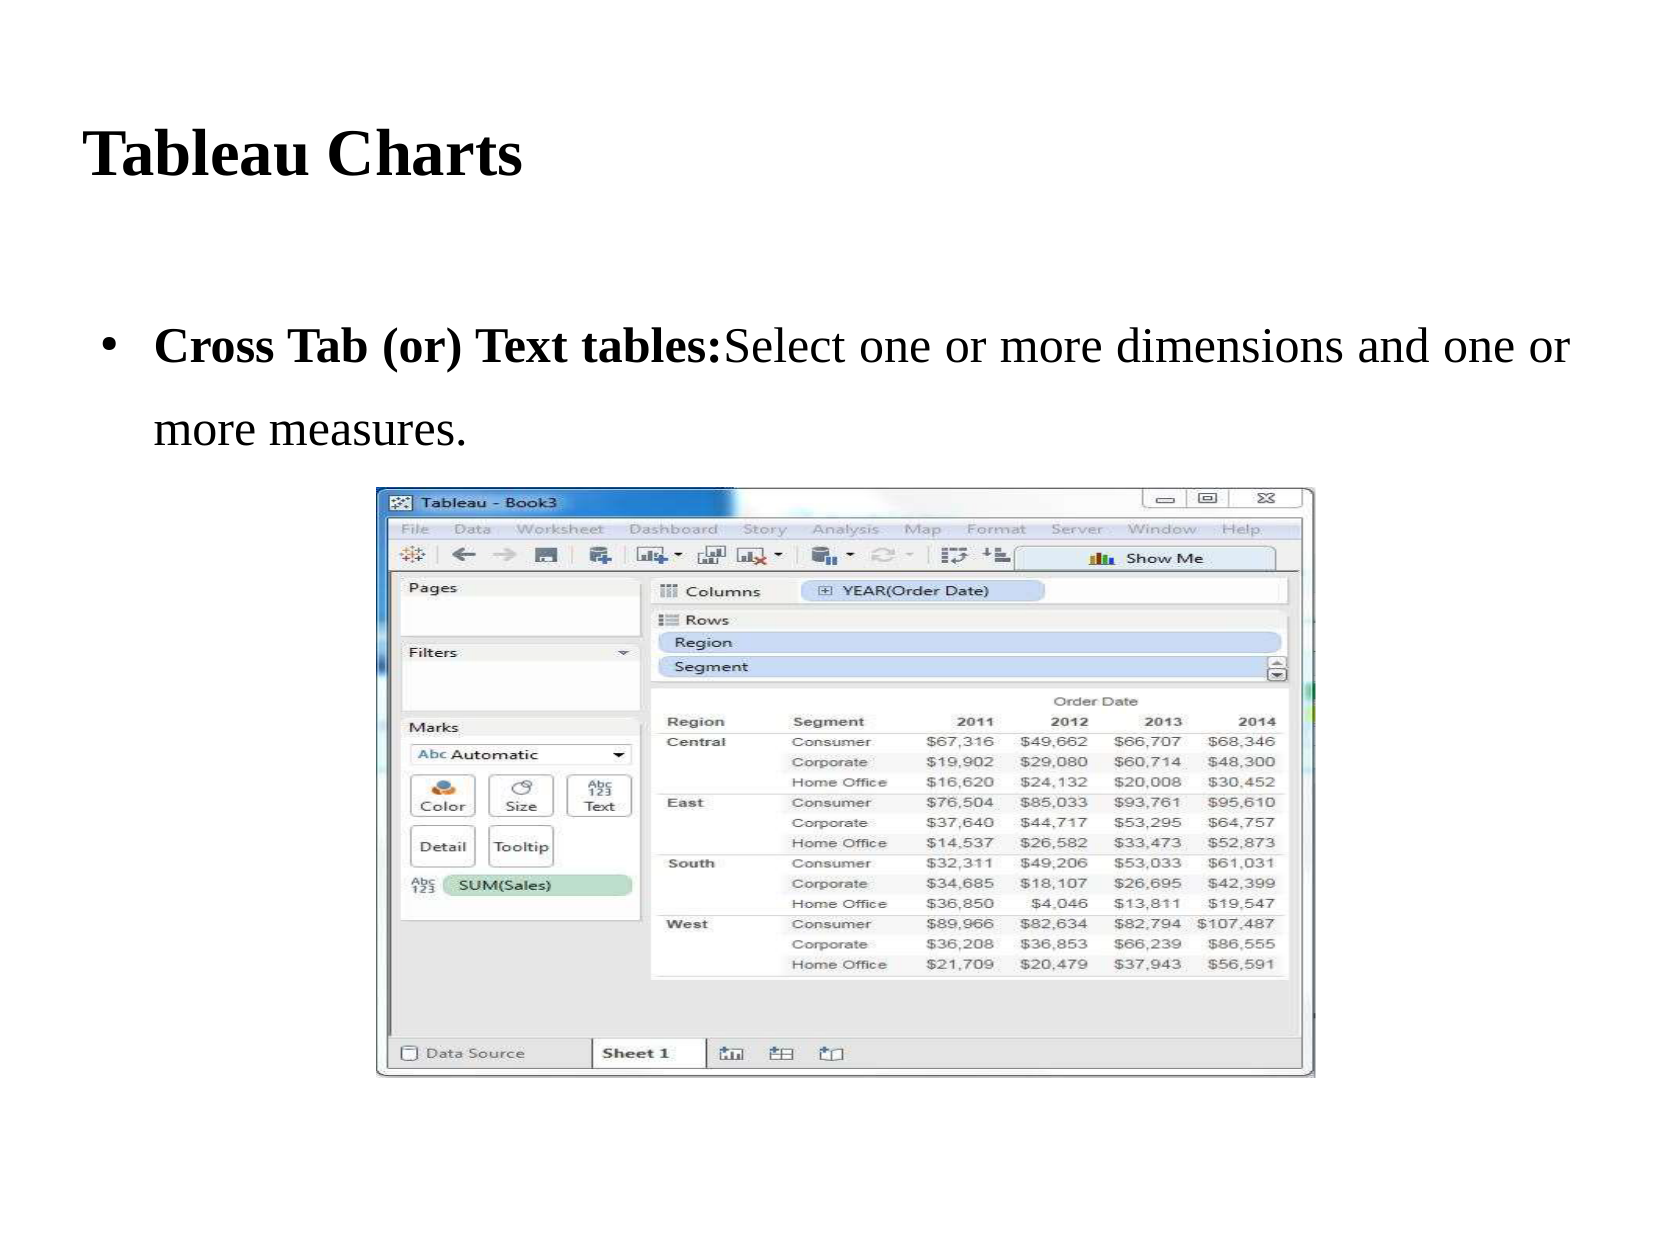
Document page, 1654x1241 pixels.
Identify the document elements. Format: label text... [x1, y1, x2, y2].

list Cross Tab (or) Text tables:Select one or more dimensions and one or more measures. [82, 290, 1571, 1010]
picture [376, 487, 1322, 1078]
title Tableau Charts [82, 49, 1571, 257]
